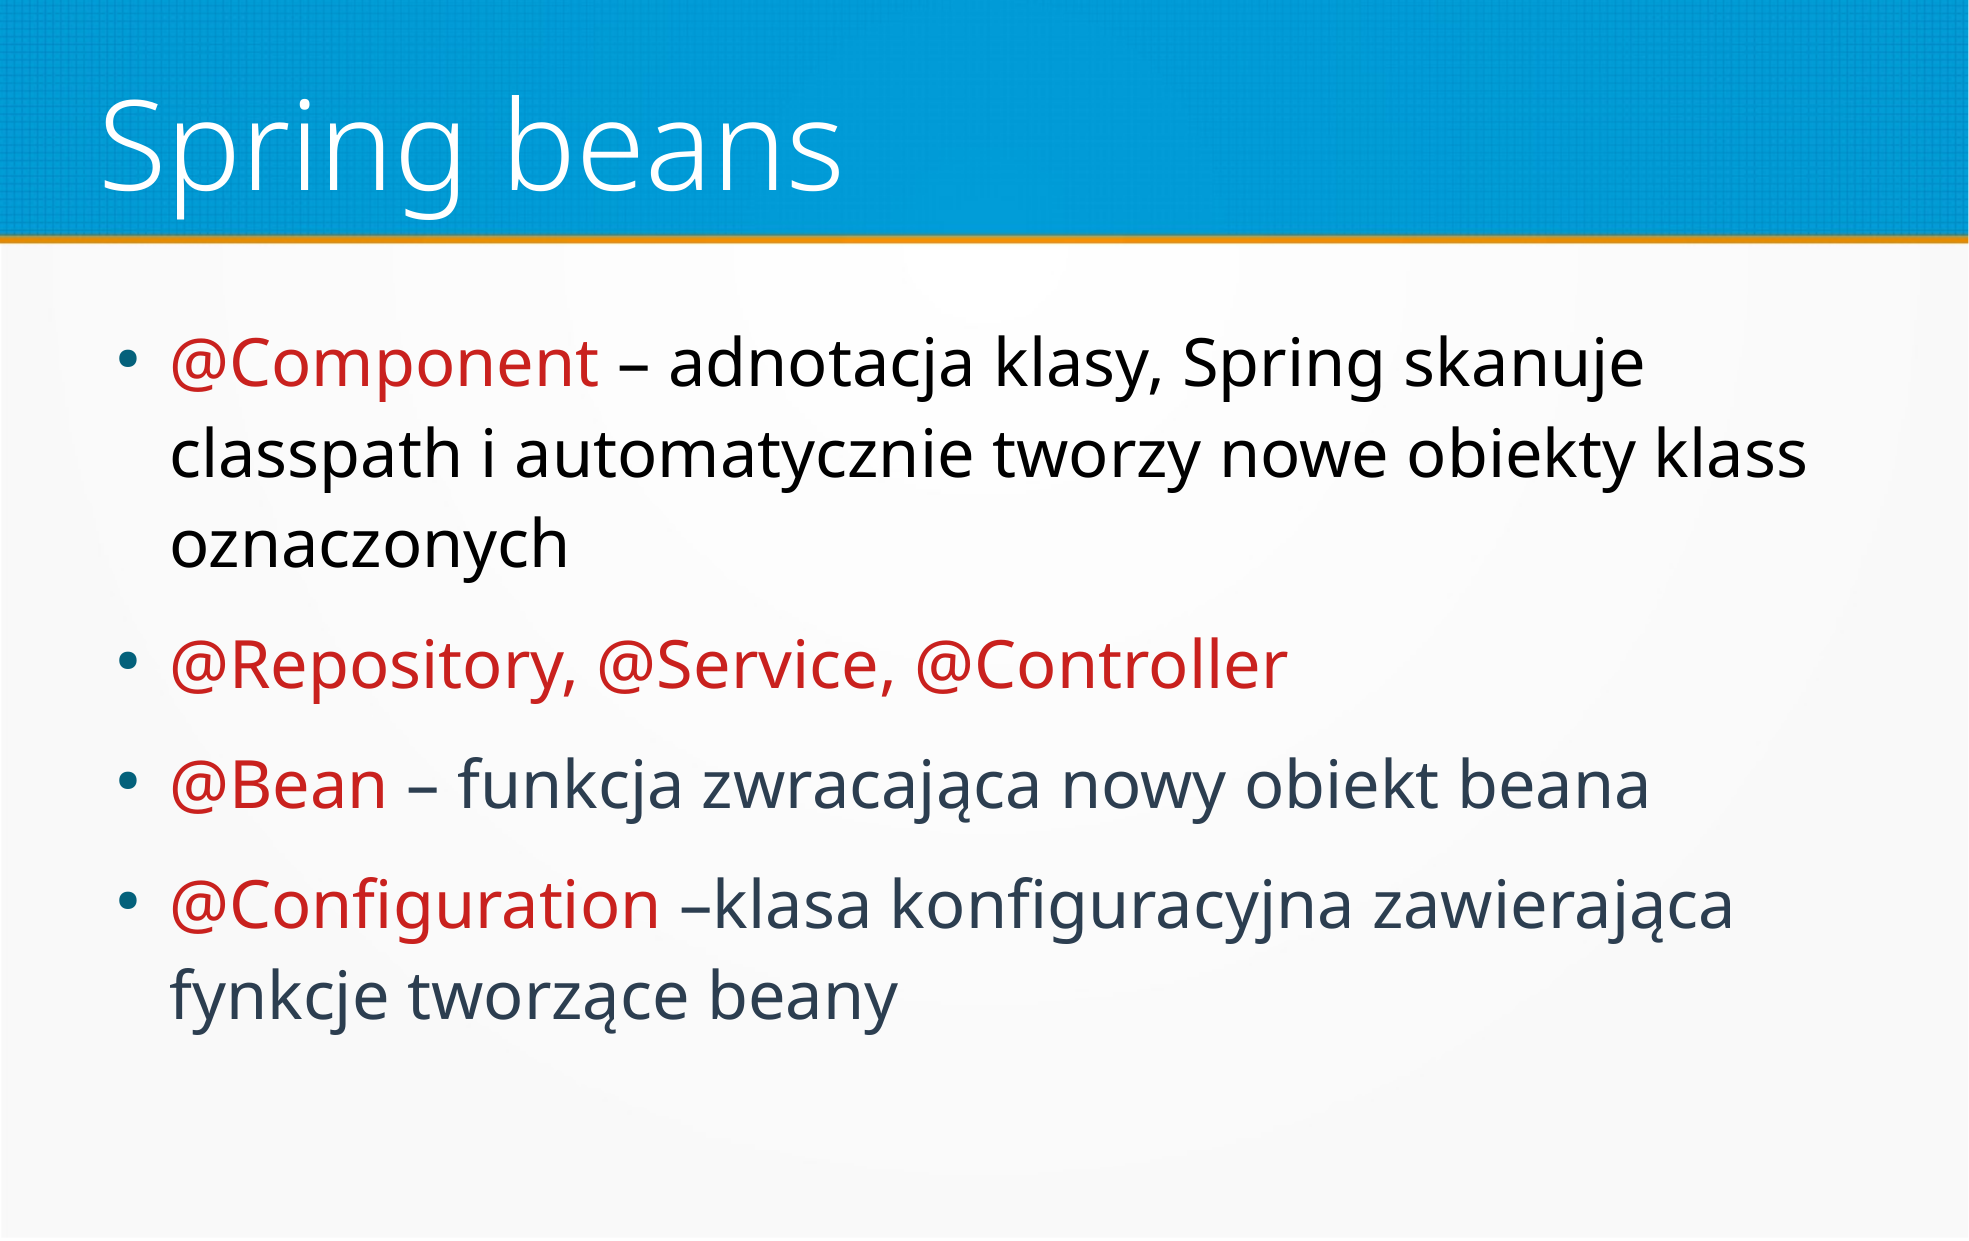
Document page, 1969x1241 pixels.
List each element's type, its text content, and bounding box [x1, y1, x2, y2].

list @Component – adnotacja klasy, Spring skanuje classpath i automatycznie tworzy nowe obiekty klass oznaczonych @Repository, @Service, @Controller @Bean – funkcja zwracająca nowy obiekt beana @Configuration –klasa konfiguracyjna zawierająca fynkcje tworzące beany [98, 315, 1861, 1081]
picture [0, 233, 1969, 1241]
title Spring beans [98, 19, 1870, 227]
